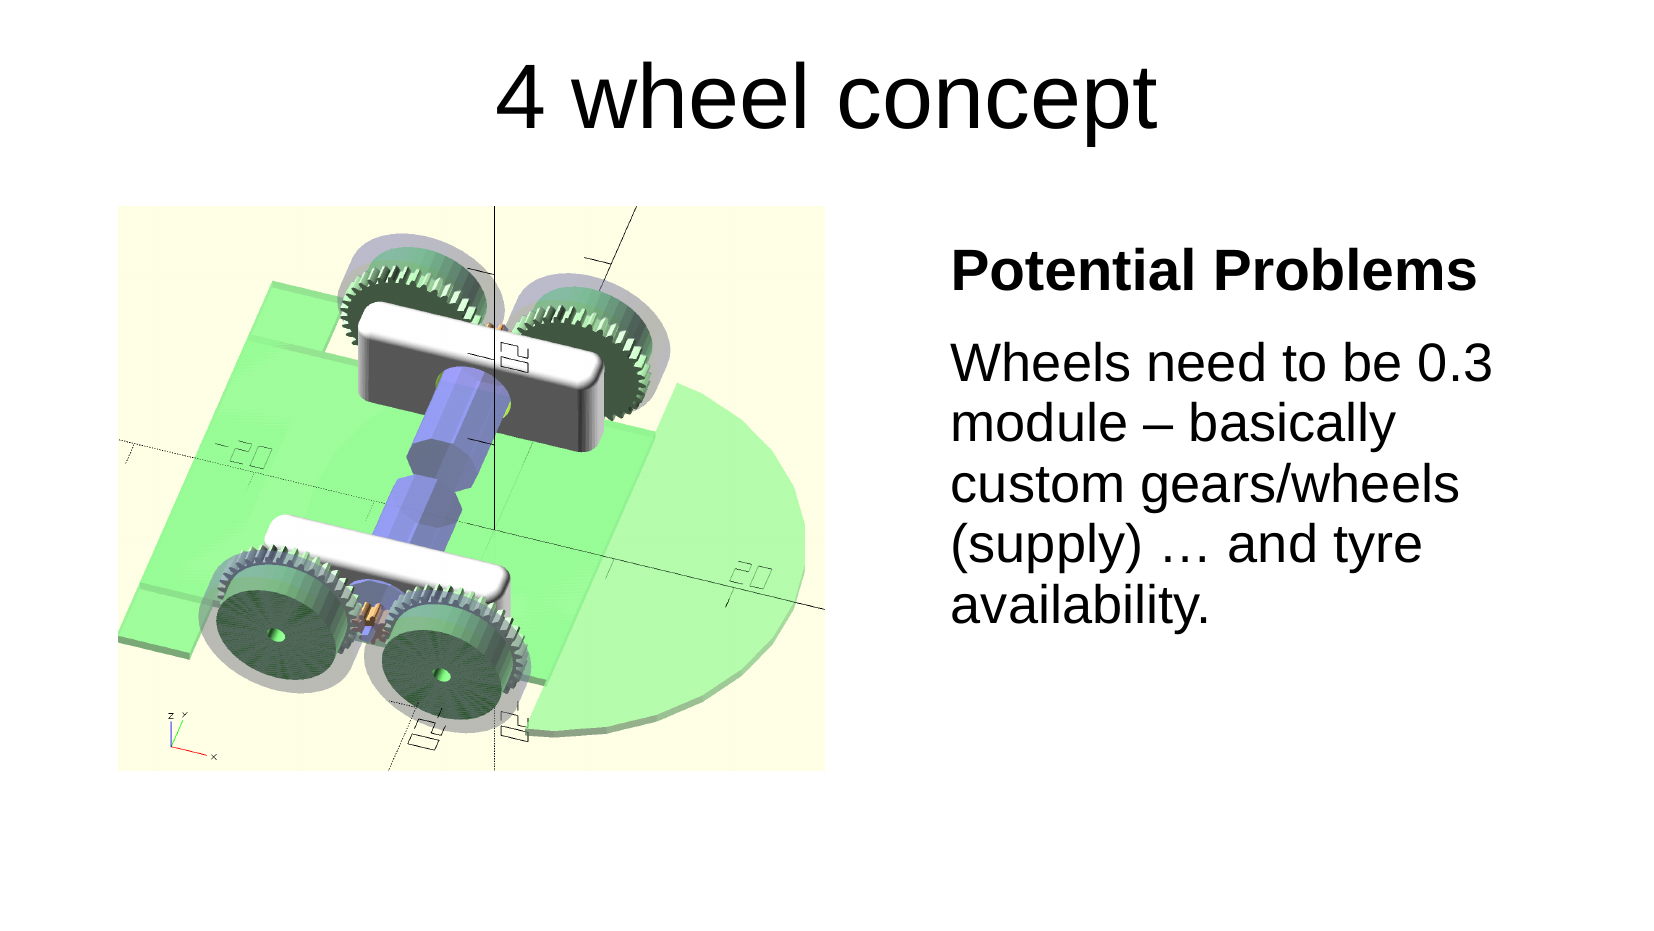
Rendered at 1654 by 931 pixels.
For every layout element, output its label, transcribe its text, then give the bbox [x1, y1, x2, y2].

picture [118, 206, 825, 771]
list Potential Problems Wheels need to be 0.3 module – basically custom gears/wheels (supply) … and tyre availability. [950, 147, 1571, 827]
title 4 wheel concept [82, 19, 1571, 175]
